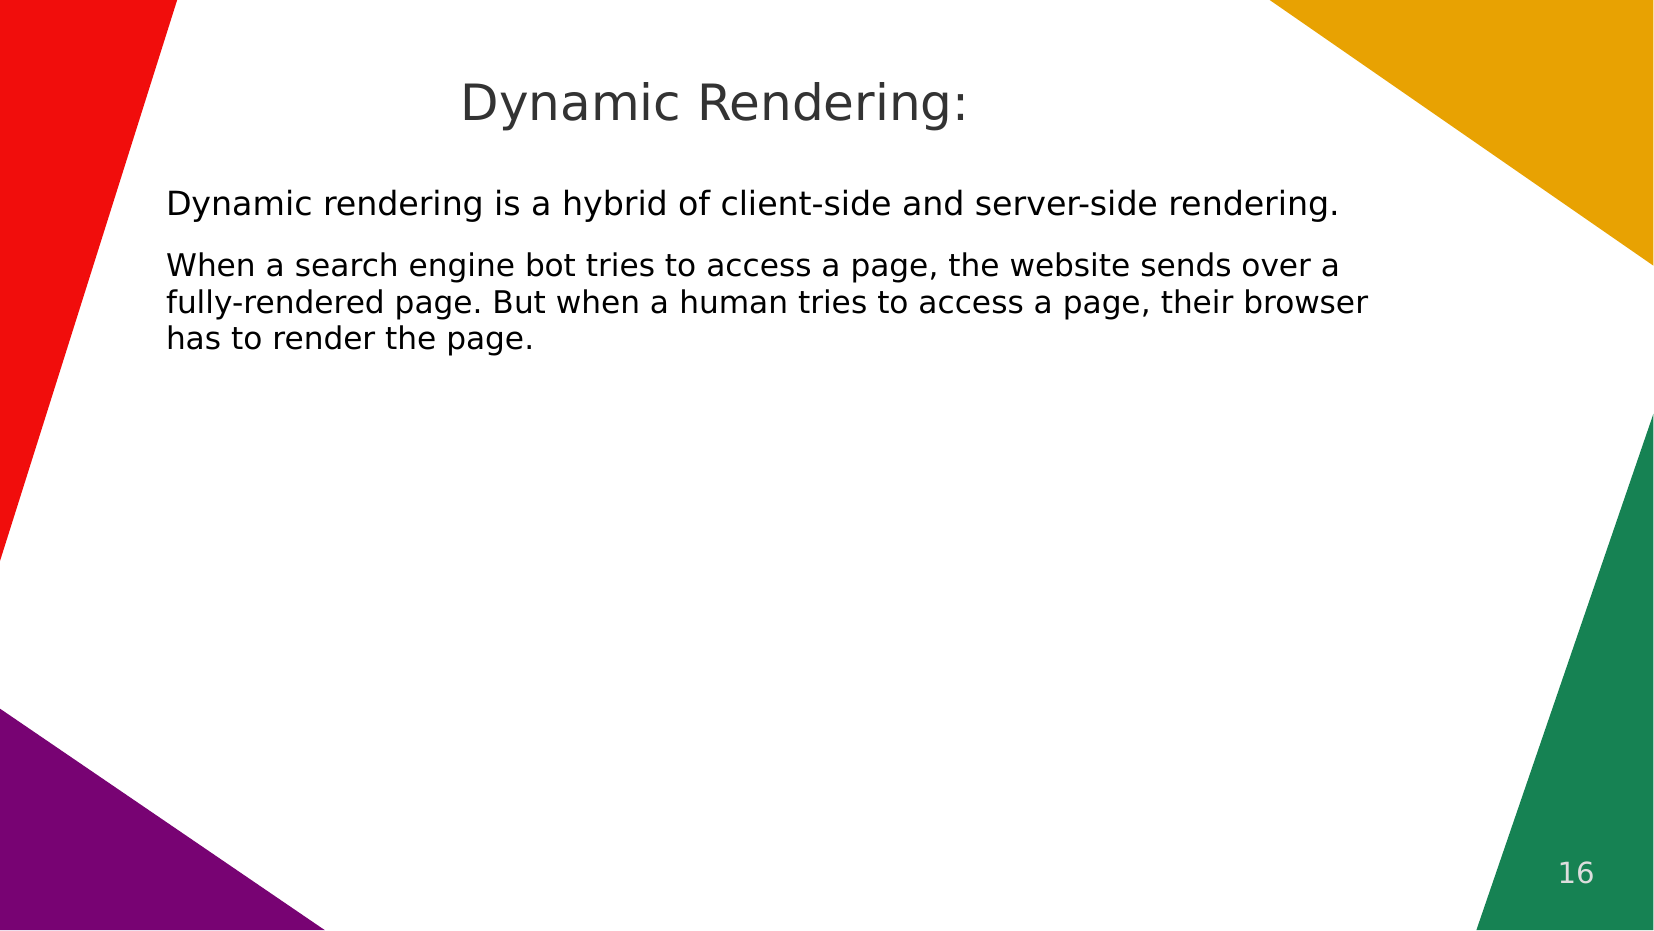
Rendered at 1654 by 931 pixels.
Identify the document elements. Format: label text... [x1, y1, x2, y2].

title Dynamic Rendering: [413, 59, 1034, 148]
text_box Dynamic rendering is a hybrid of client-side and server-side rendering. When a search engine bot tries to access a page, the website sends over a fully-rendered page. But when a human tries to access a page, their browser has to render the page. [151, 177, 1388, 266]
